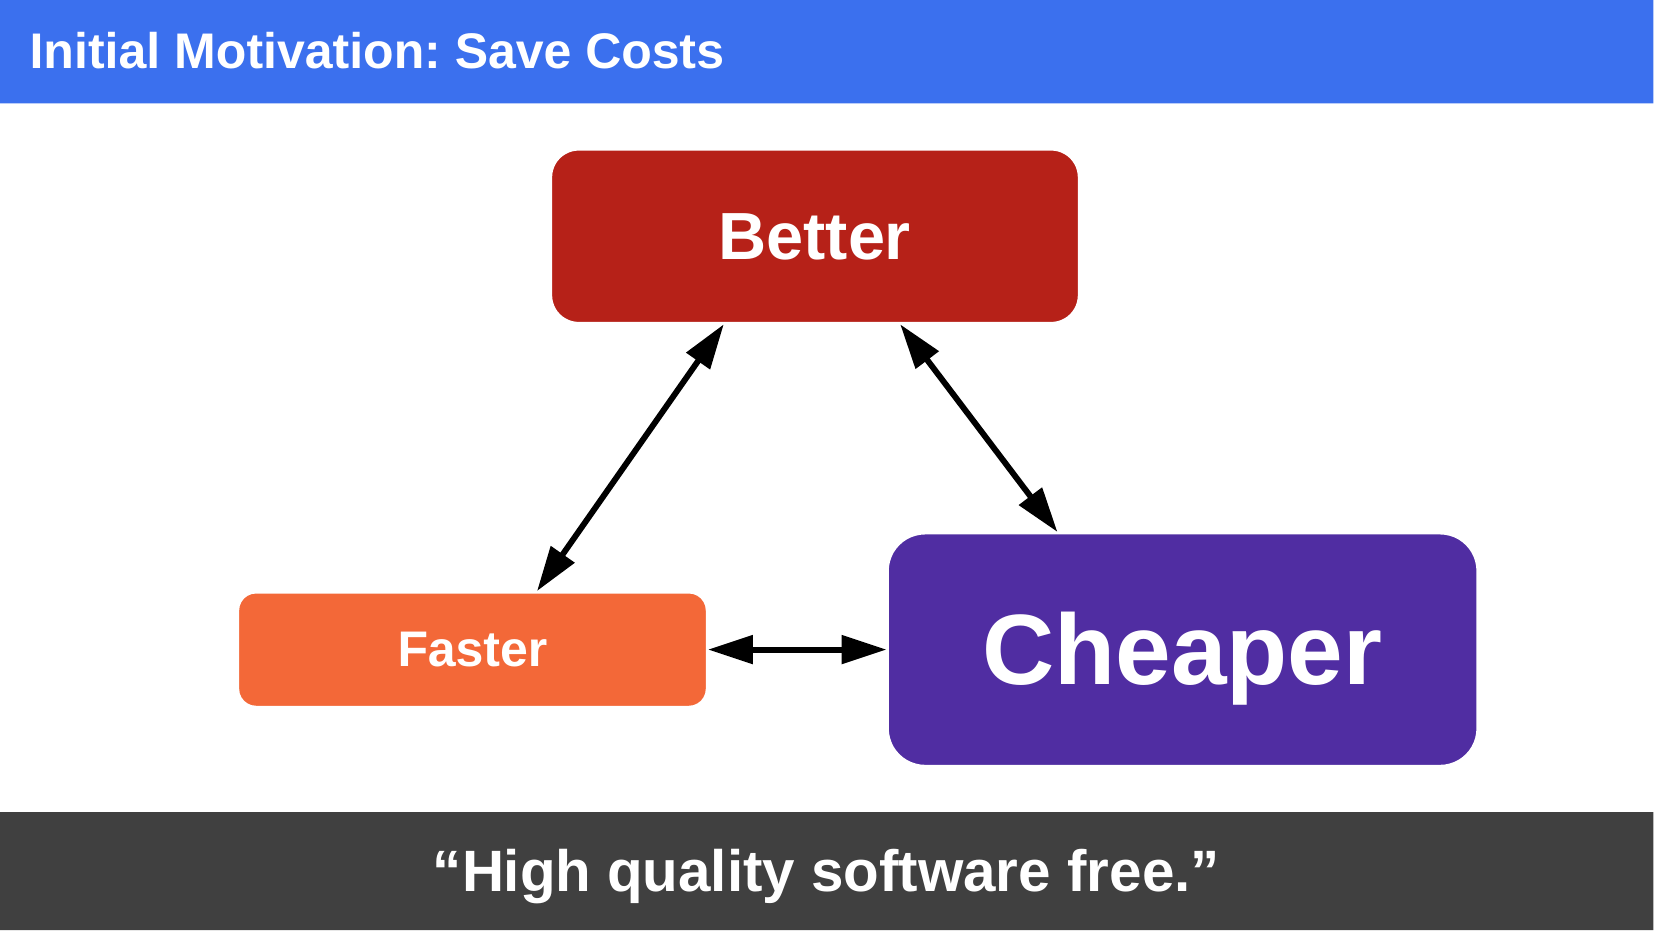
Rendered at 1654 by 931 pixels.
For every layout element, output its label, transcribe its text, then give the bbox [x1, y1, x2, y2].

text_box Better [549, 147, 1081, 325]
text_box Faster [236, 590, 709, 709]
text_box “High quality software free.” [0, 812, 1654, 931]
text_box Cheaper [885, 531, 1480, 768]
title Initial Motivation: Save Costs [0, 0, 1654, 104]
